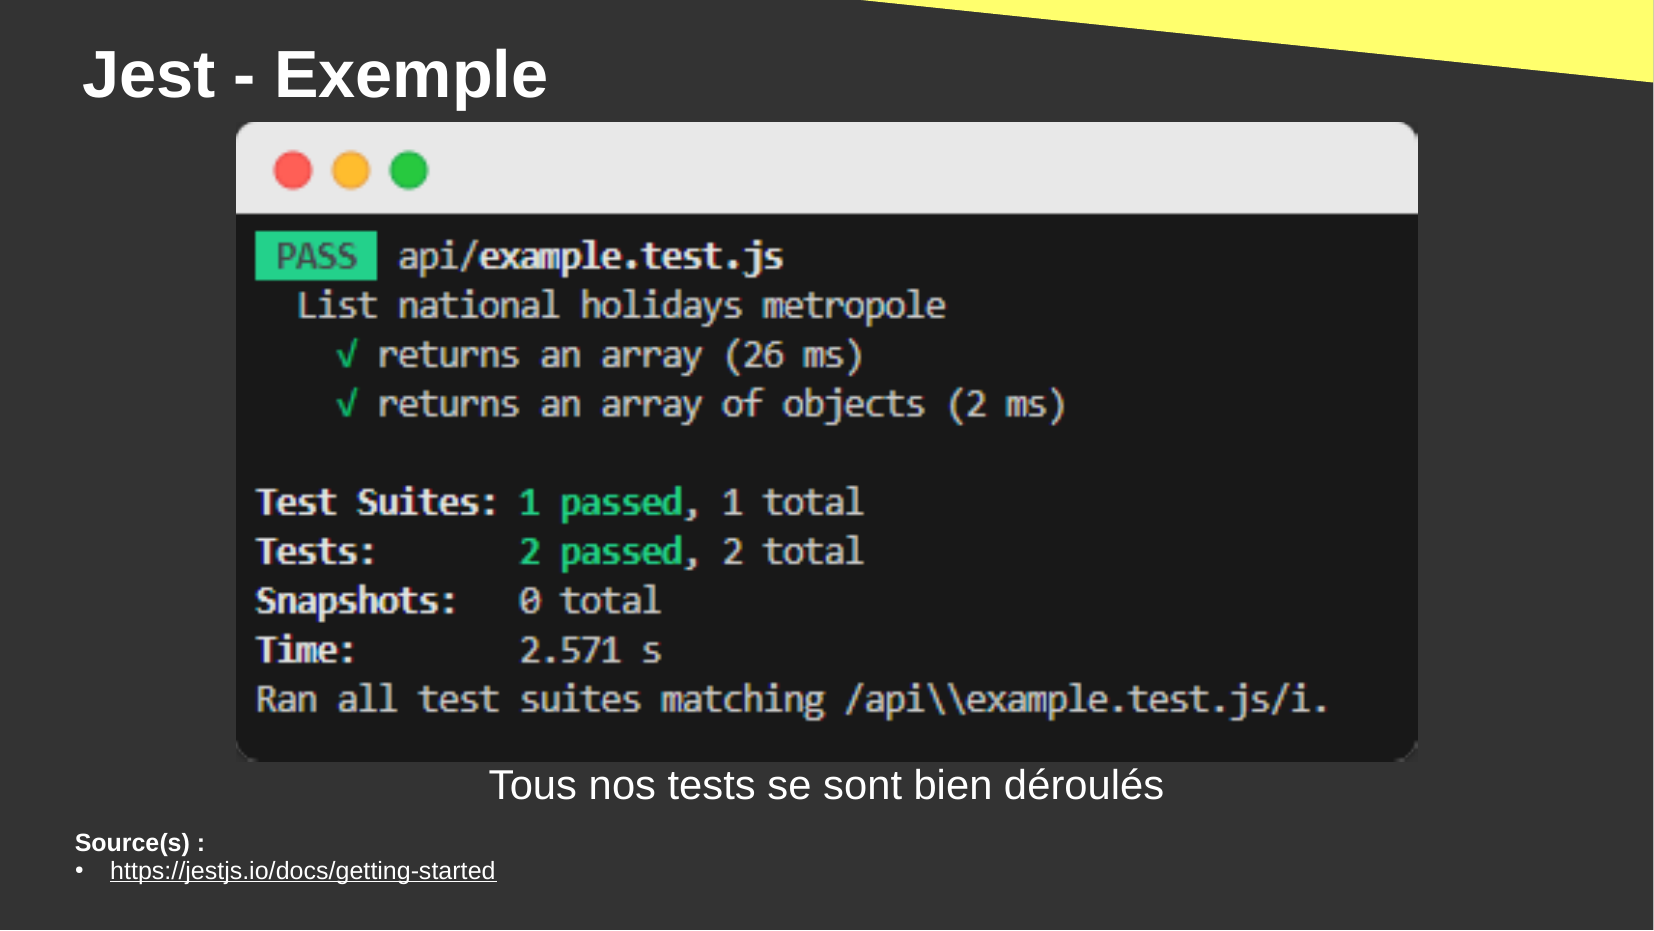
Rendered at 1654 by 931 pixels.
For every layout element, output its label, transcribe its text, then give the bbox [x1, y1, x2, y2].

picture [236, 122, 1418, 762]
text_box [861, 0, 1654, 83]
list Tous nos tests se sont bien déroulés [425, 762, 1229, 821]
title Jest - Exemple [82, 37, 799, 114]
text_box Source(s) : https://jestjs.io/docs/getting-started [60, 821, 1546, 906]
